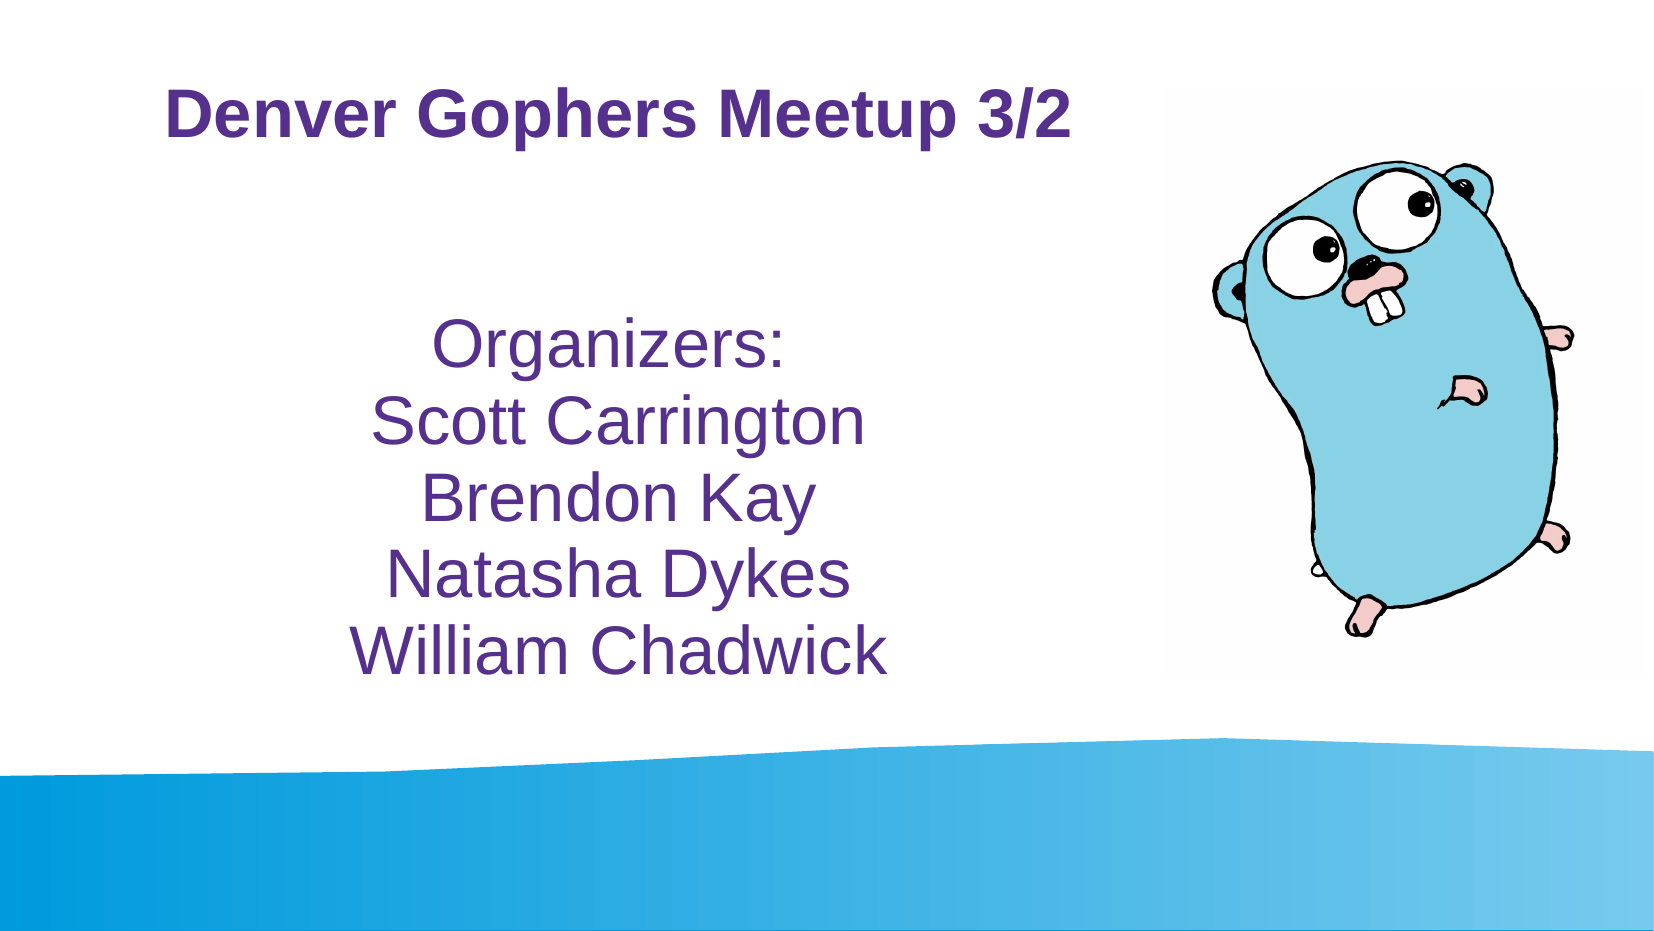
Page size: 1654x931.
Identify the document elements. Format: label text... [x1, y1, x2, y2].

picture [1162, 88, 1646, 676]
title Denver Gophers Meetup 3/2 Organizers: Scott Carrington Brendon Kay Natasha Dykes William Chadwick [0, 75, 1238, 843]
